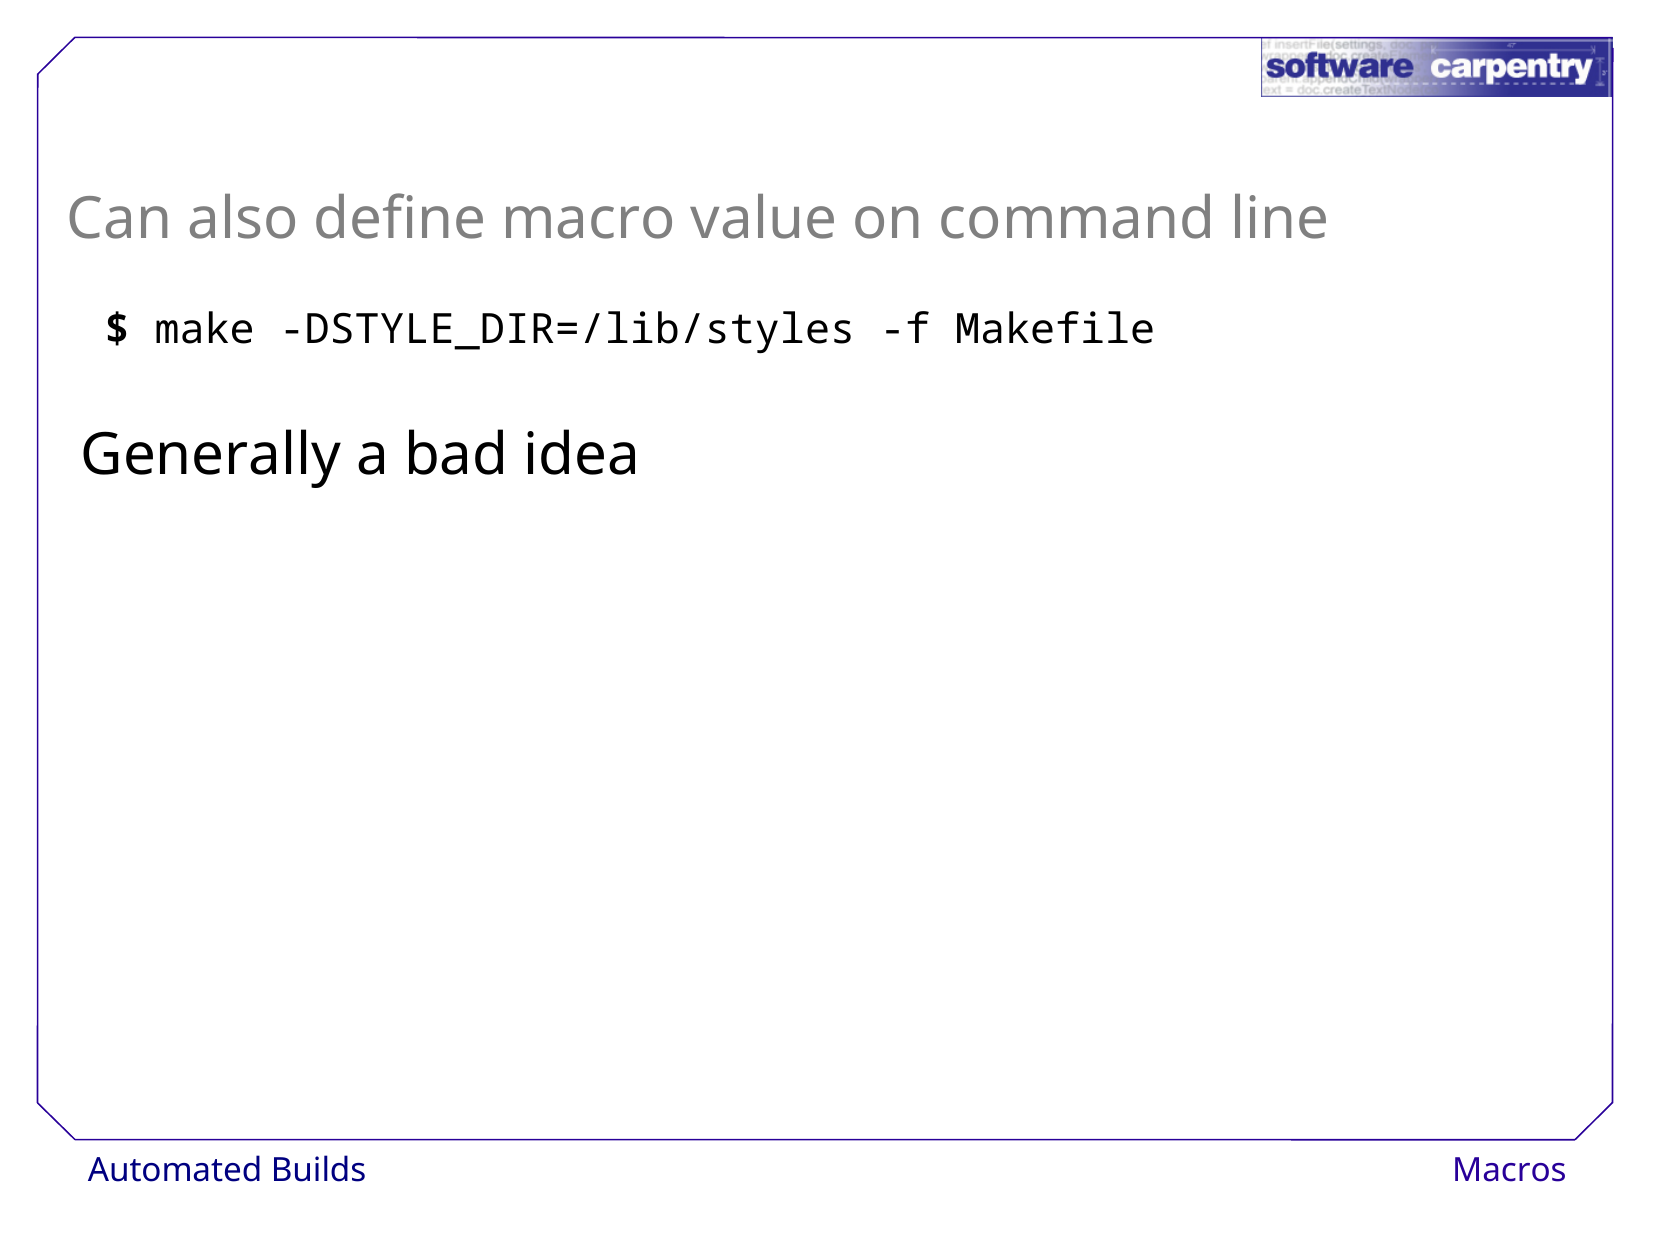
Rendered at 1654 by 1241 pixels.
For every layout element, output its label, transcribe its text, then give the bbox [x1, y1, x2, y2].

text_box Generally a bad idea [65, 373, 805, 494]
picture [1261, 39, 1613, 97]
text_box $ make -DSTYLE_DIR=/lib/styles -f Makefile [89, 298, 1564, 375]
text_box Can also define macro value on command line [52, 138, 1495, 259]
